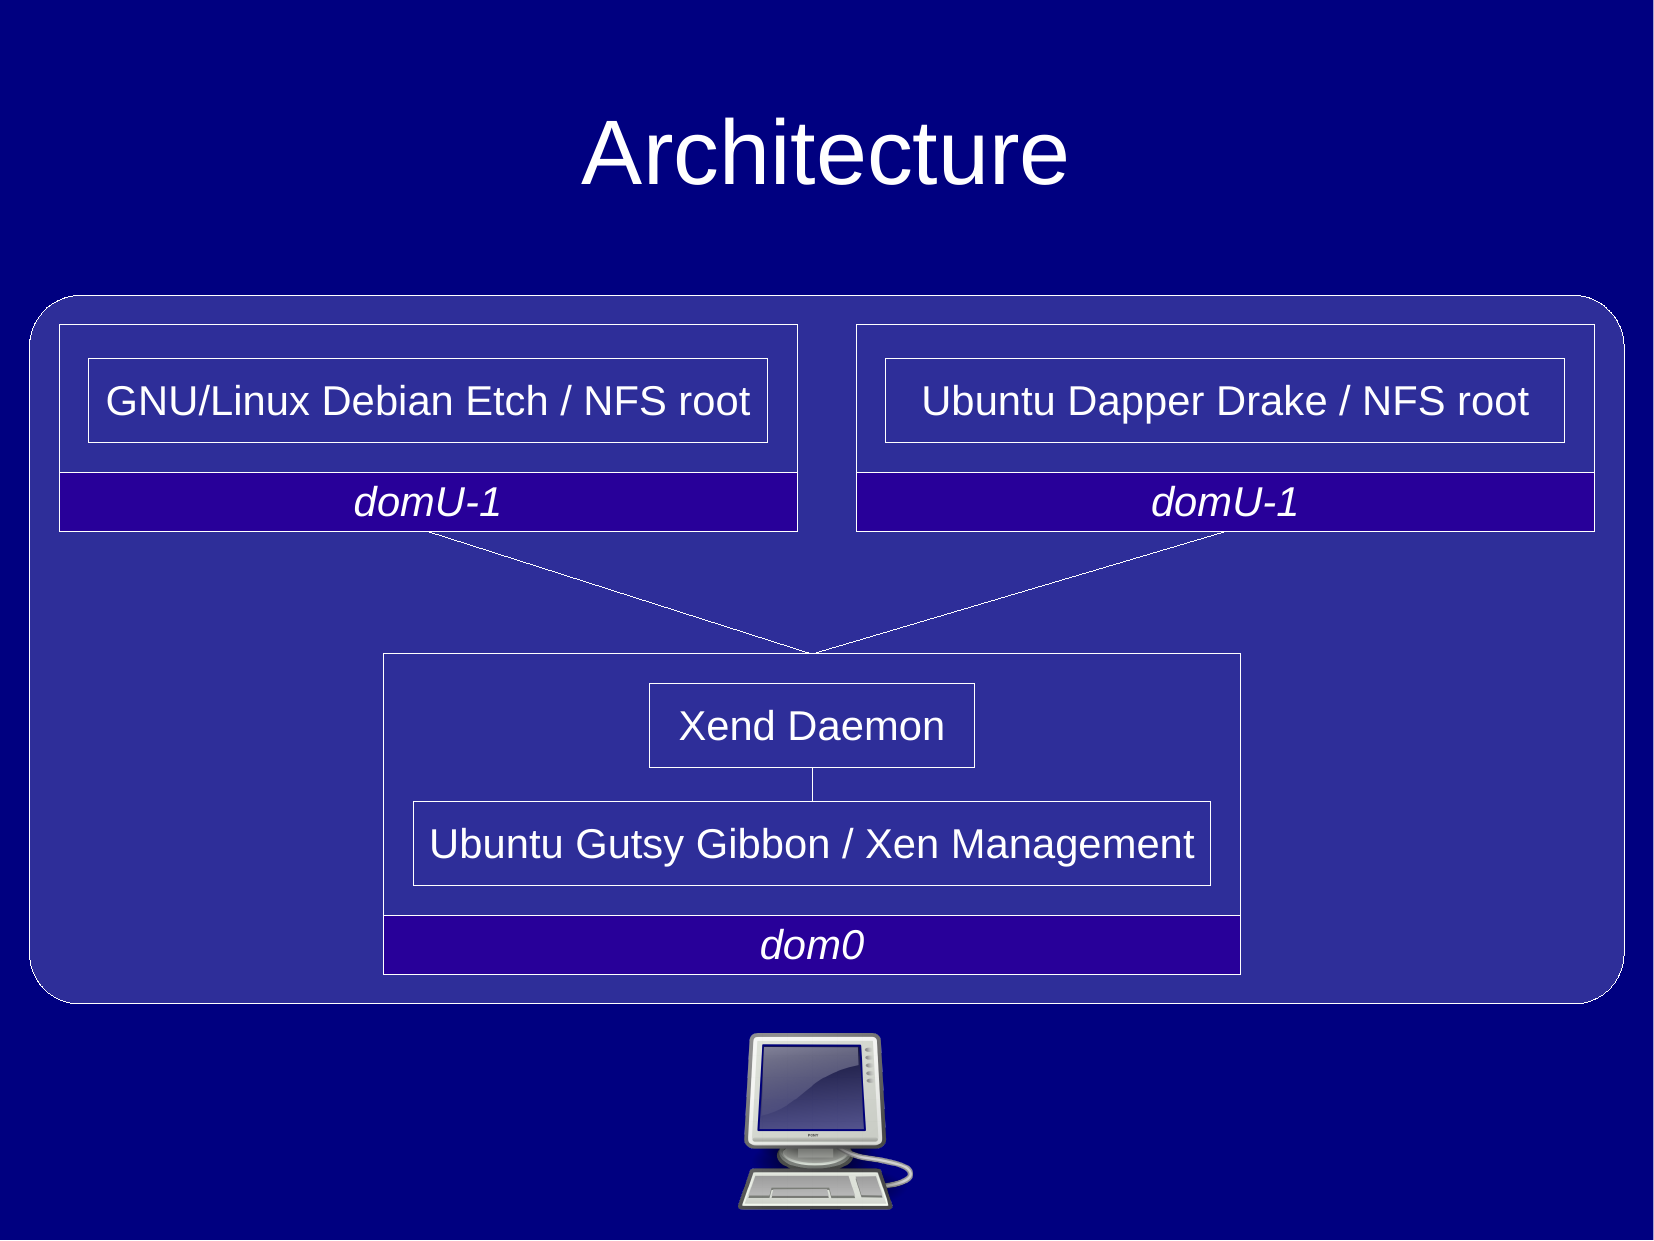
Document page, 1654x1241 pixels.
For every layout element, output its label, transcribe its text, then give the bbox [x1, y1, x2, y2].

picture [738, 1033, 913, 1210]
text_box dom0 [383, 915, 1241, 975]
title Architecture [82, 49, 1571, 257]
text_box domU-1 [59, 472, 798, 532]
text_box GNU/Linux Debian Etch / NFS root [88, 358, 768, 443]
text_box domU-1 [856, 472, 1595, 532]
text_box Xend Daemon [649, 683, 975, 768]
text_box [29, 295, 1625, 1004]
text_box Ubuntu Dapper Drake / NFS root [885, 358, 1565, 443]
text_box Ubuntu Gutsy Gibbon / Xen Management [413, 801, 1211, 886]
